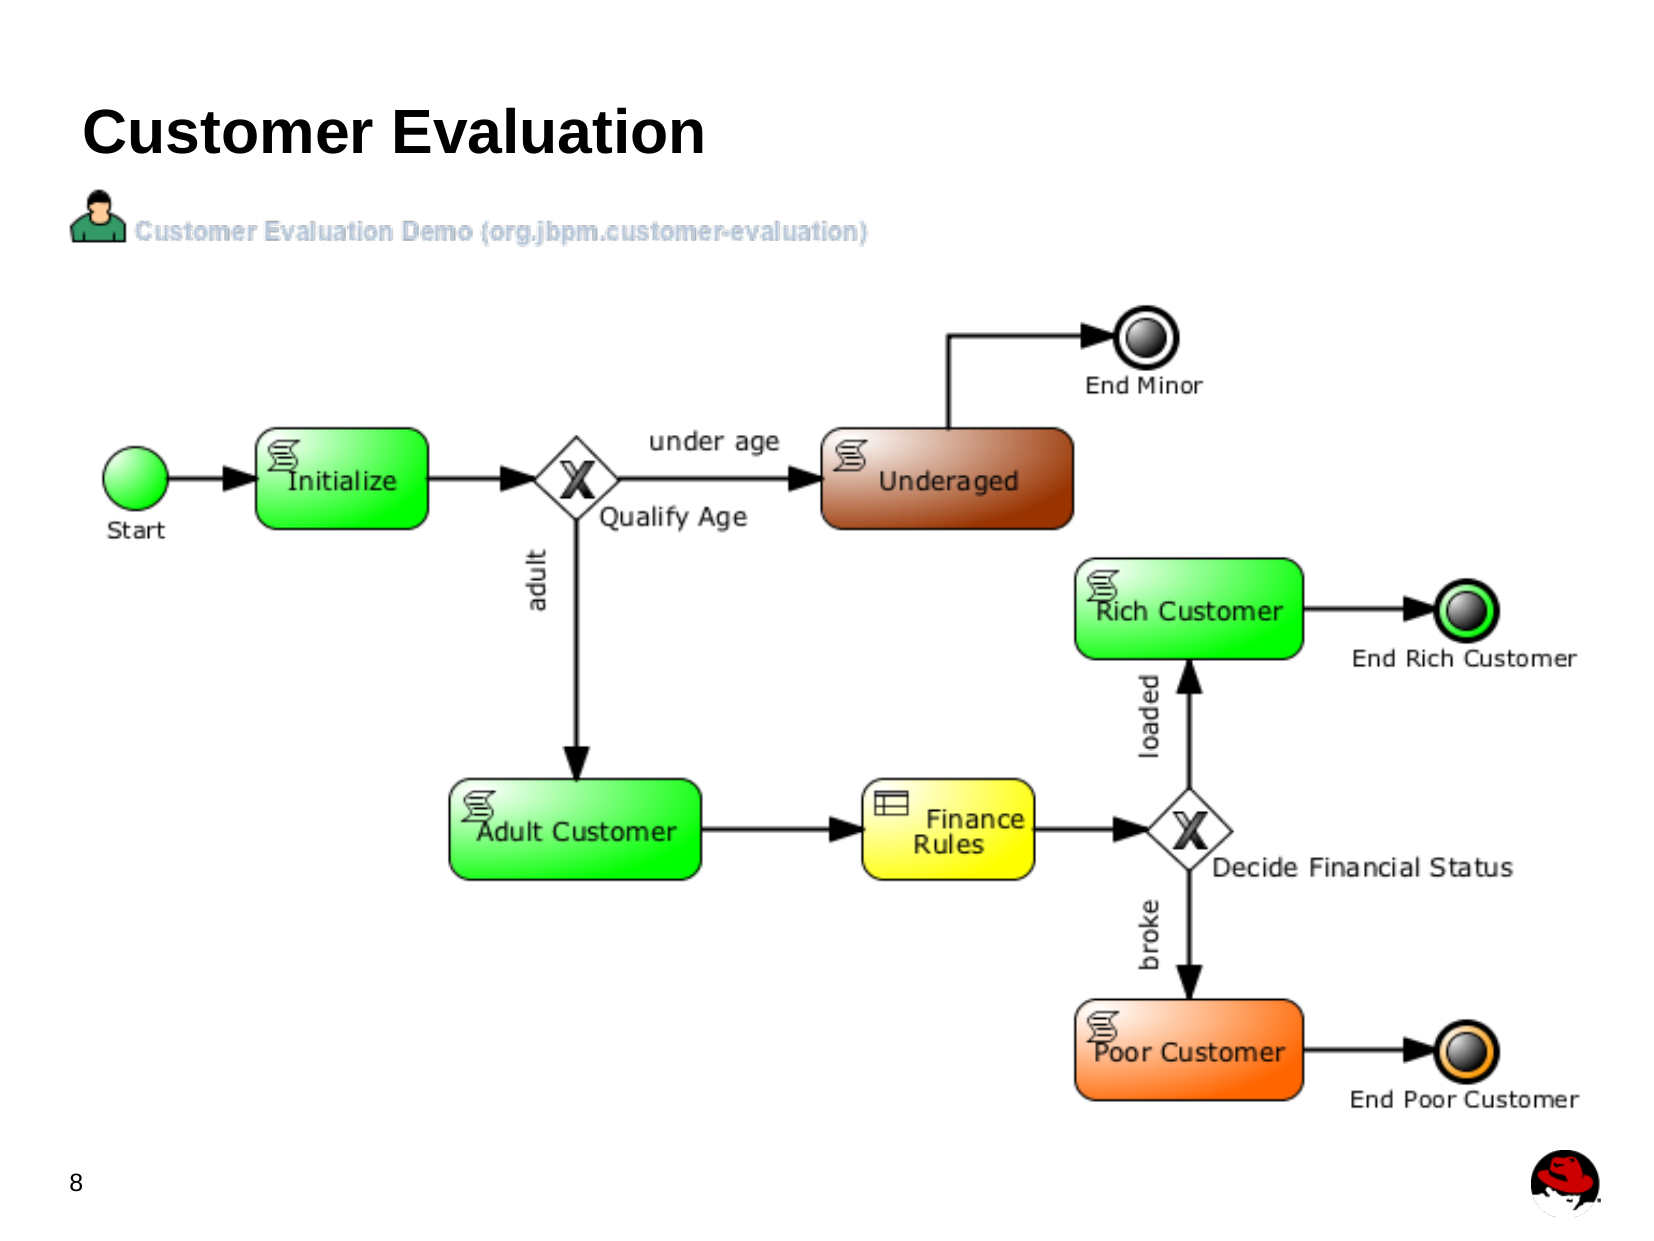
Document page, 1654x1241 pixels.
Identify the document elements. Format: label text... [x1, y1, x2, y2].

title Customer Evaluation [82, 49, 1571, 140]
picture [19, 140, 1636, 1218]
